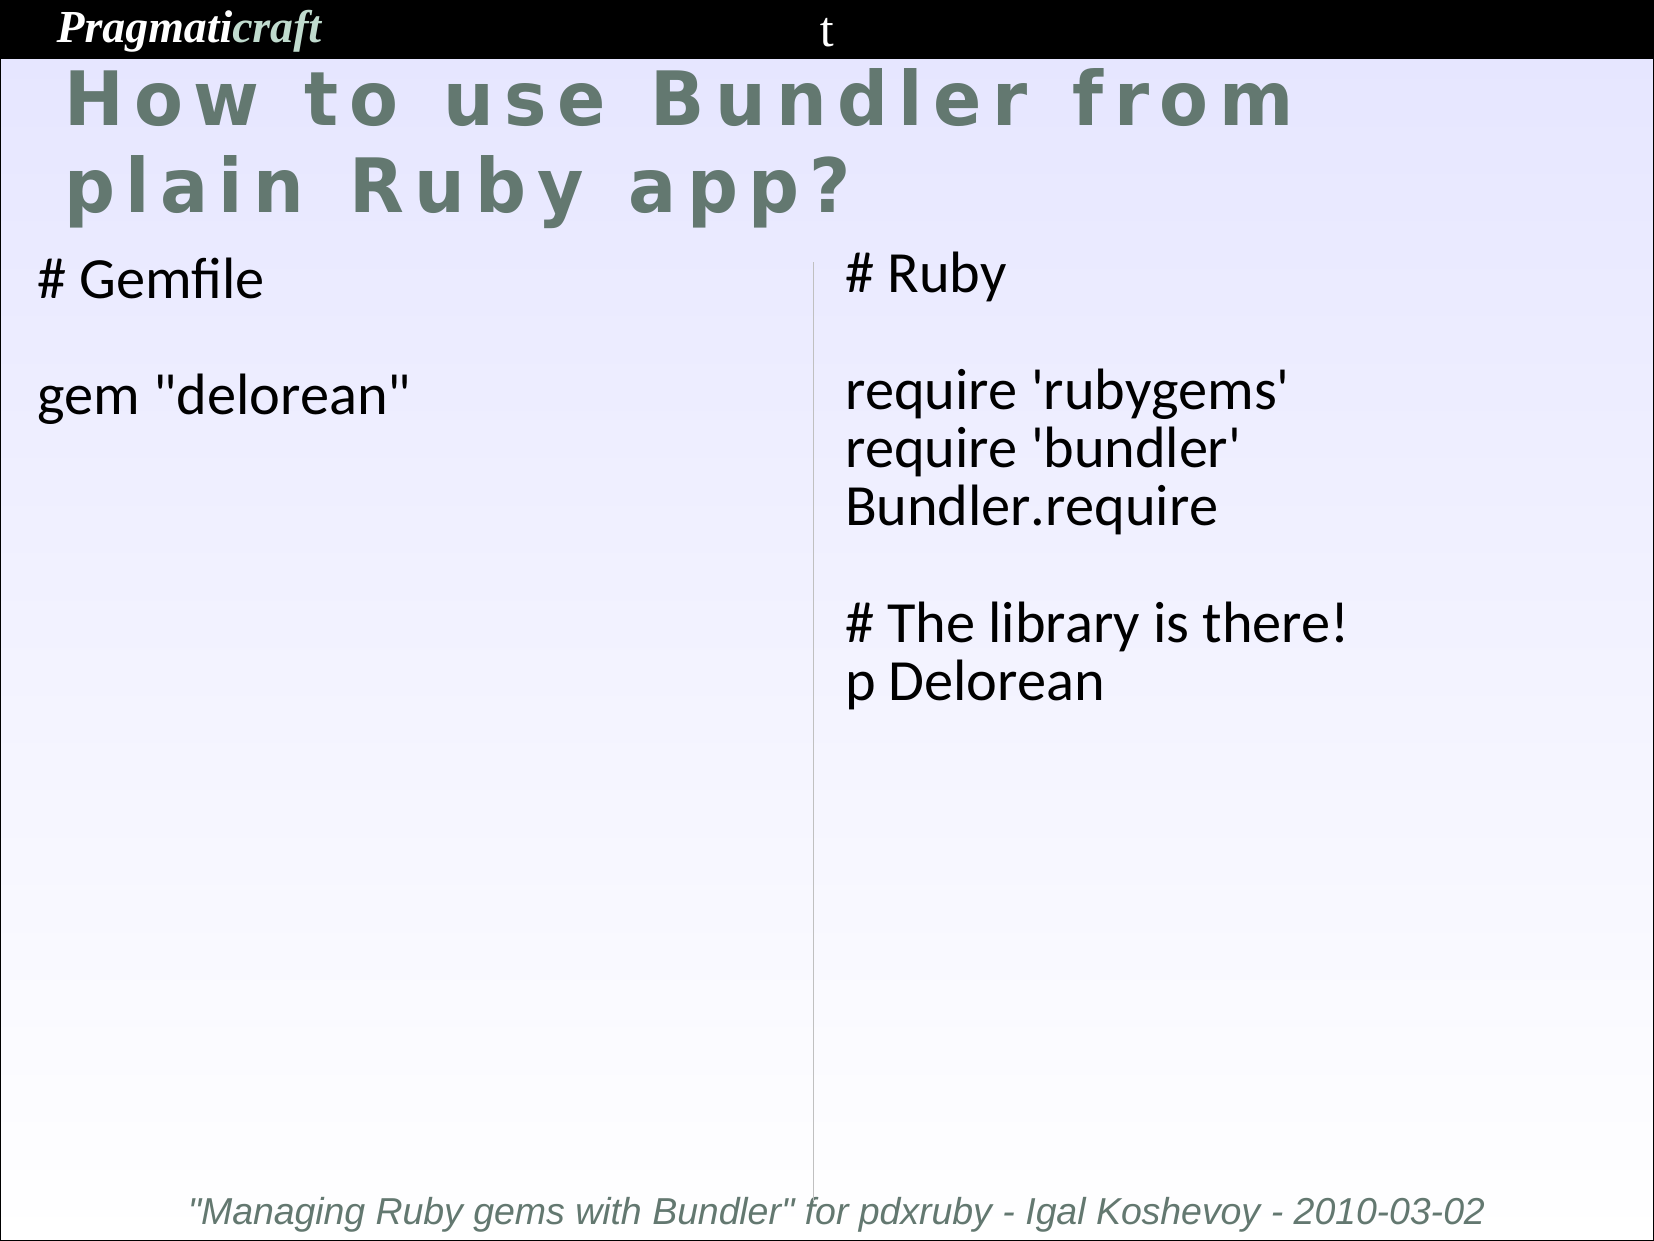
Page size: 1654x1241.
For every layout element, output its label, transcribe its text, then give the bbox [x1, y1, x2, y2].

list # Gemfile gem "delorean" [37, 254, 788, 1074]
title How to use Bundler from plain Ruby app? [64, 55, 1587, 318]
list # Ruby require 'rubygems' require 'bundler' Bundler.require # The library is there! p Delorean [845, 248, 1572, 1053]
